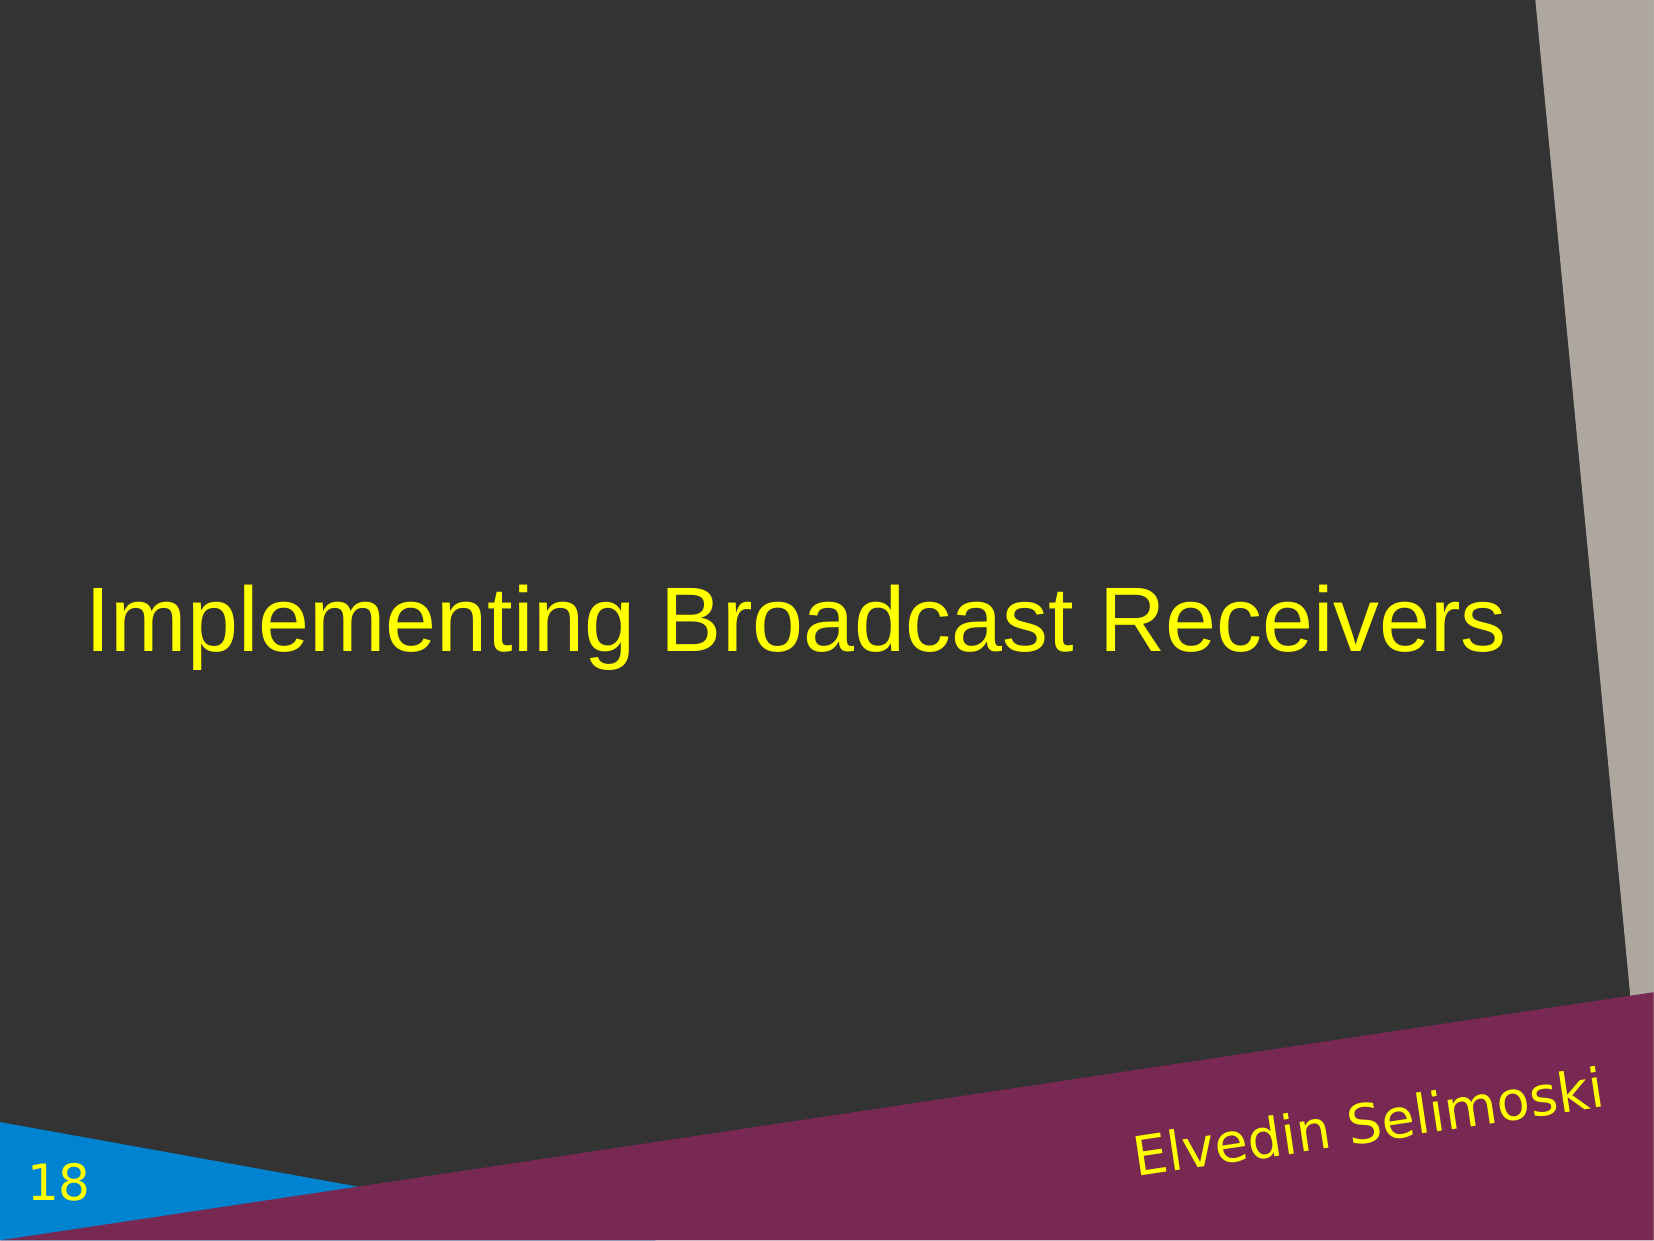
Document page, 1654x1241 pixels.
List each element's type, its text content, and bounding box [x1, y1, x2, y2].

title Implementing Broadcast Receivers [53, 407, 1542, 833]
text_box Elvedin Selimoski [1052, 1015, 1629, 1239]
